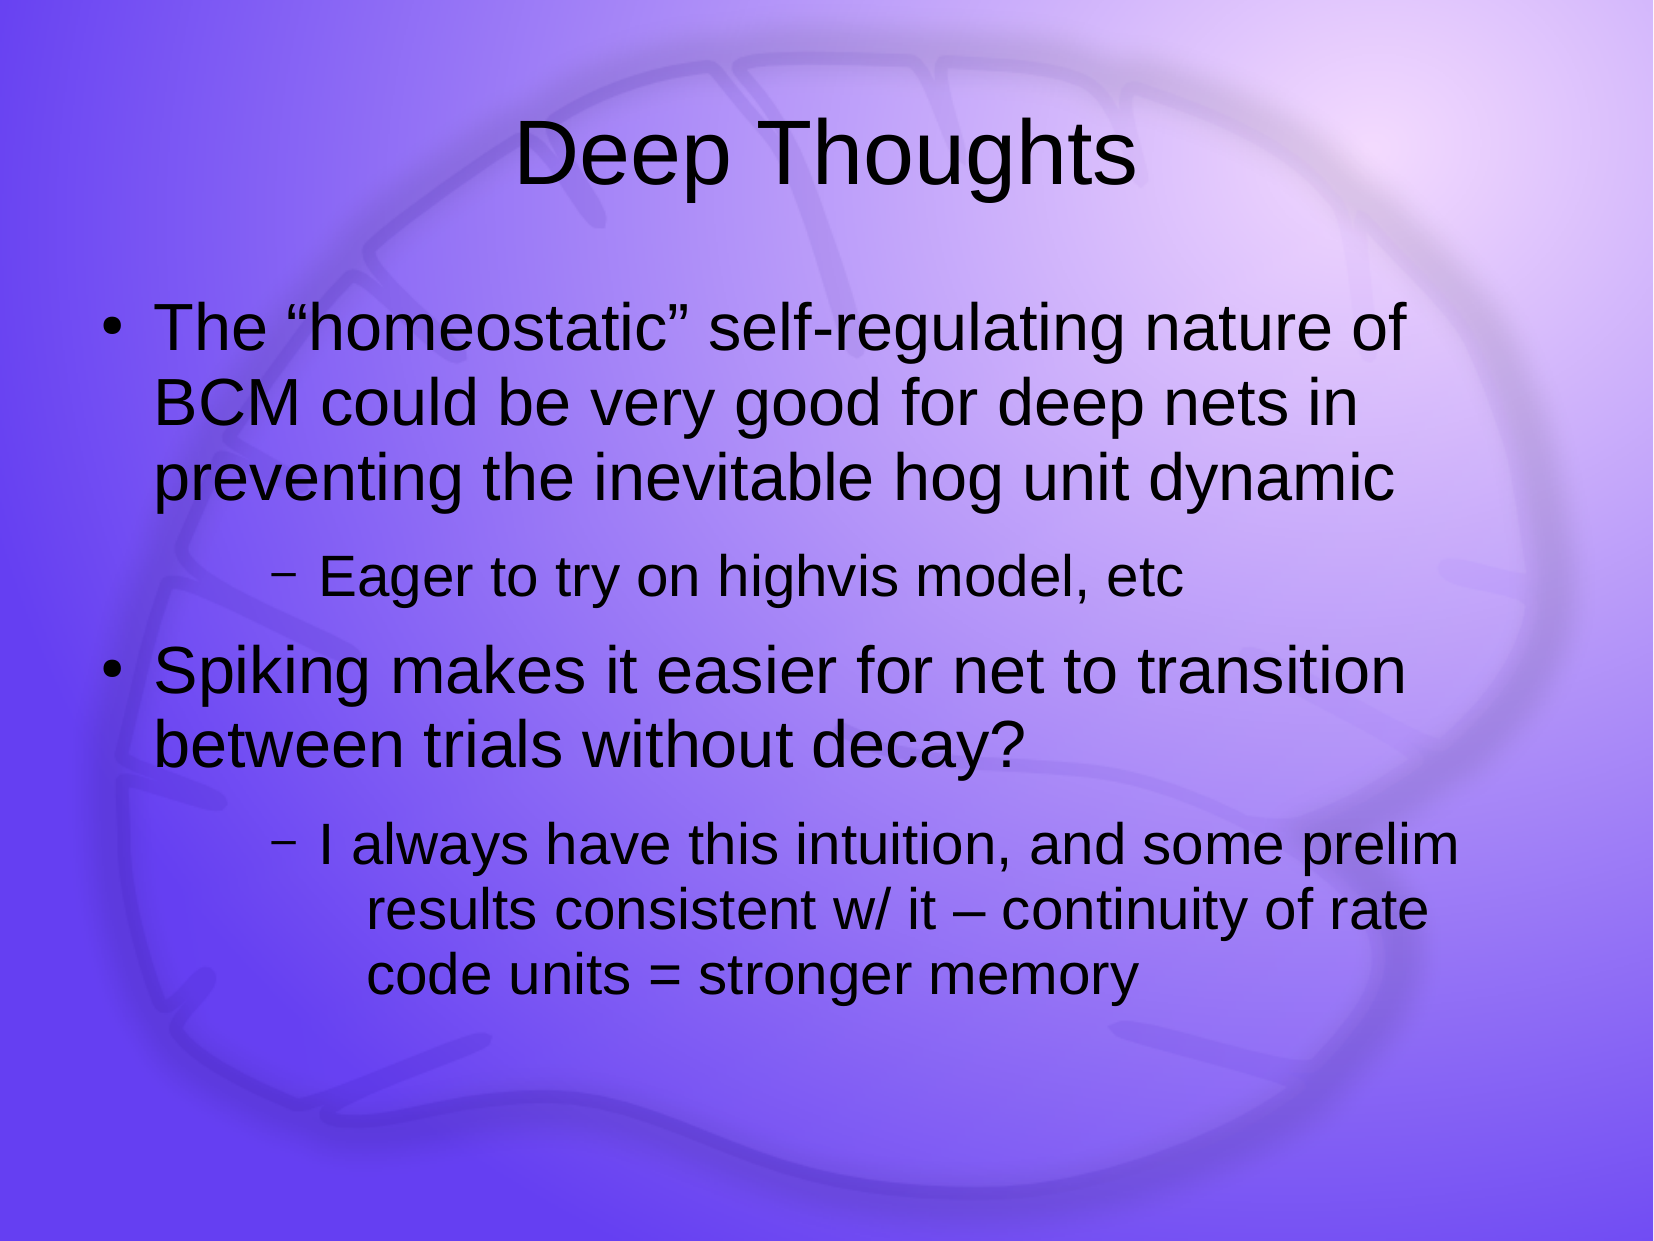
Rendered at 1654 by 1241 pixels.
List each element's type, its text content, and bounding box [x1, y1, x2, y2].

title Deep Thoughts [82, 56, 1571, 250]
list The “homeostatic” self-regulating nature of BCM could be very good for deep nets in preventing the inevitable hog unit dynamic Eager to try on highvis model, etc Spiking makes it easier for net to transition between trials without decay? I always have this intuition, and some prelim results consistent w/ it – continuity of rate code units = stronger memory [82, 290, 1571, 1095]
picture [0, 0, 1654, 1241]
